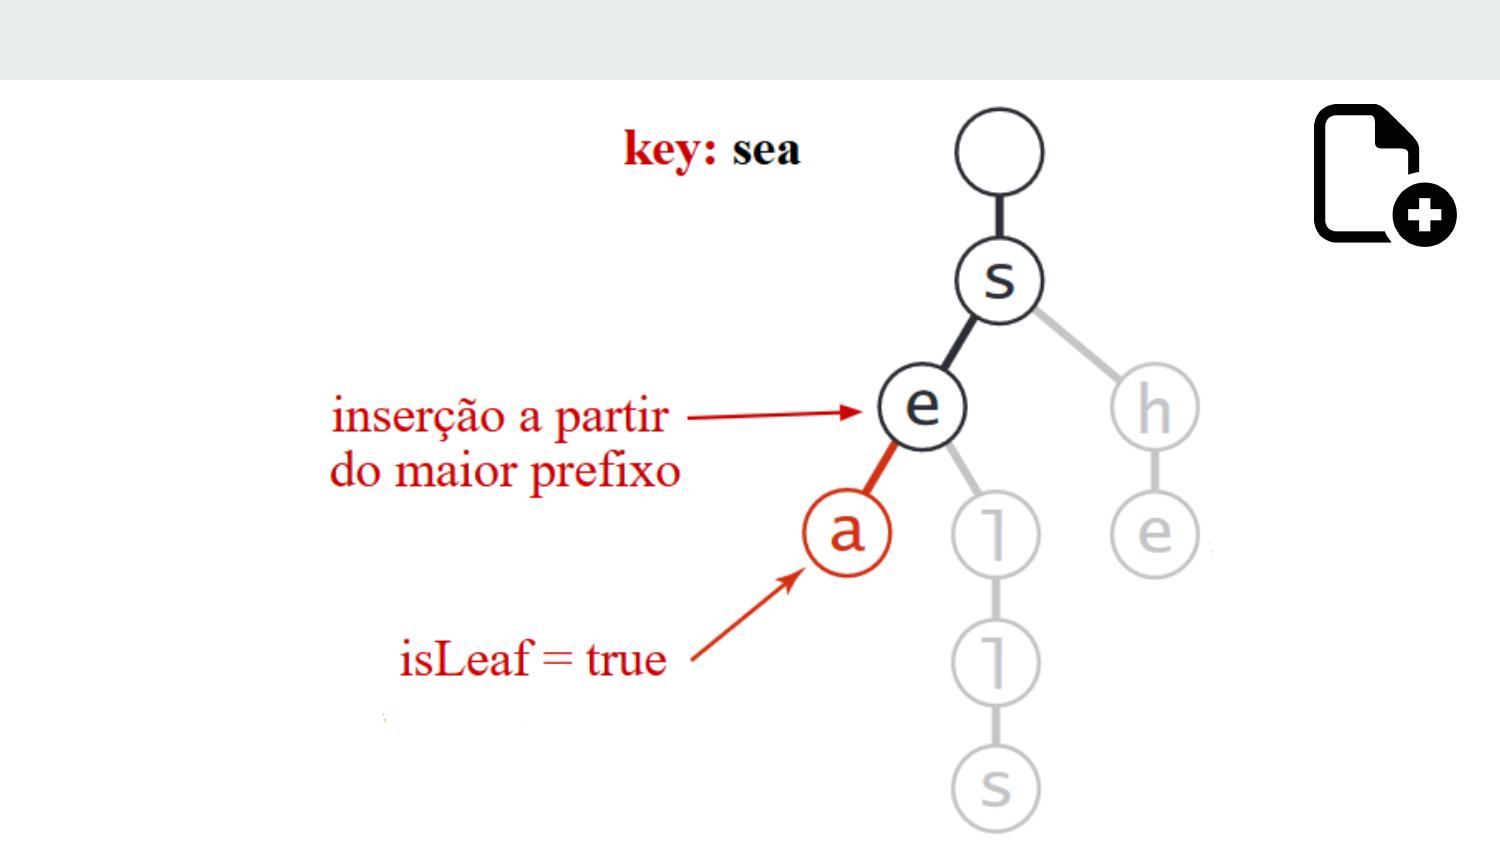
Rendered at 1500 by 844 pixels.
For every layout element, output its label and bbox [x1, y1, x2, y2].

picture [83, 90, 1293, 844]
picture [1314, 104, 1460, 250]
